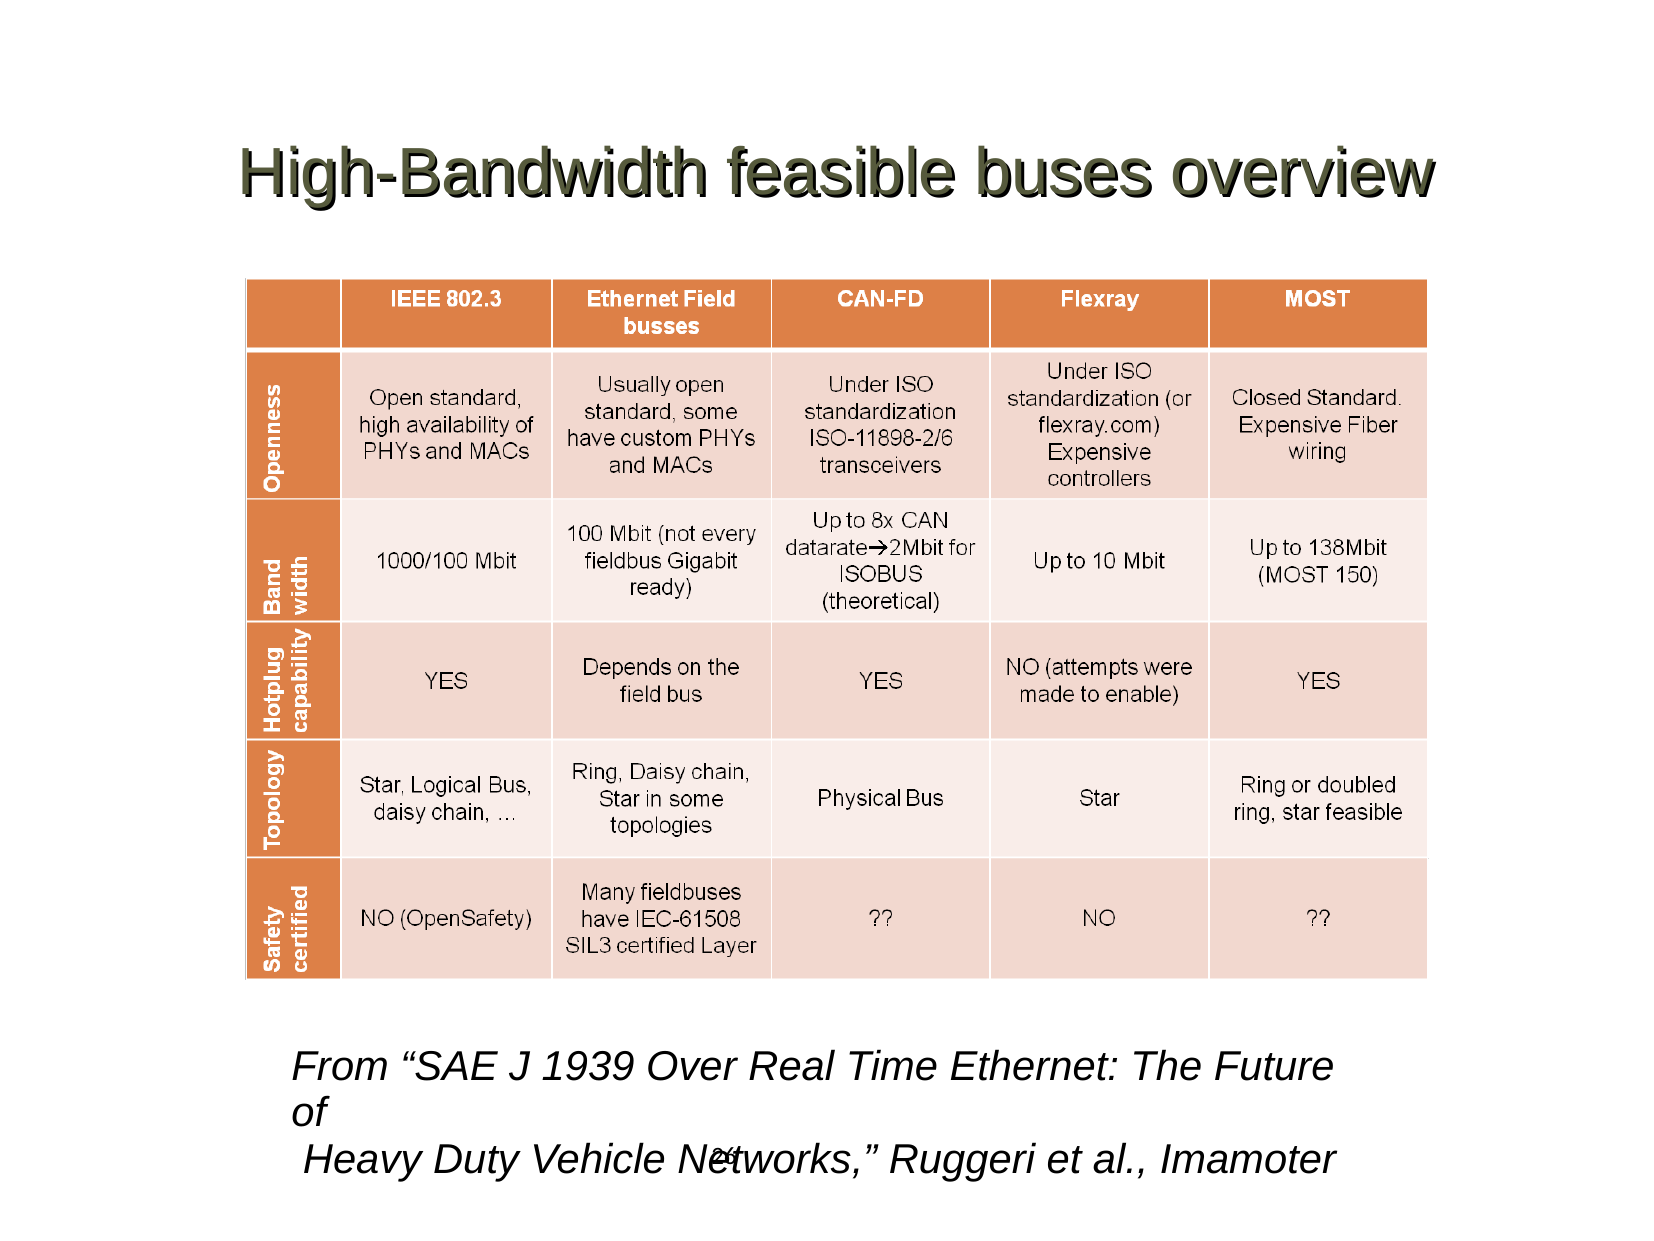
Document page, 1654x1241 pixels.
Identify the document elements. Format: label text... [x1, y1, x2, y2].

title High-Bandwidth feasible buses overview [161, 120, 1512, 224]
text_box [236, 270, 1437, 989]
text_box <number> [947, 1153, 959, 1170]
text_box <number> [661, 1143, 1012, 1178]
text_box <number> [970, 1153, 982, 1170]
text_box From “SAE J 1939 Over Real Time Ethernet: The Future of Heavy Duty Vehicle Networks,” Ruggeri et al., Imamoter [276, 1035, 1396, 1143]
